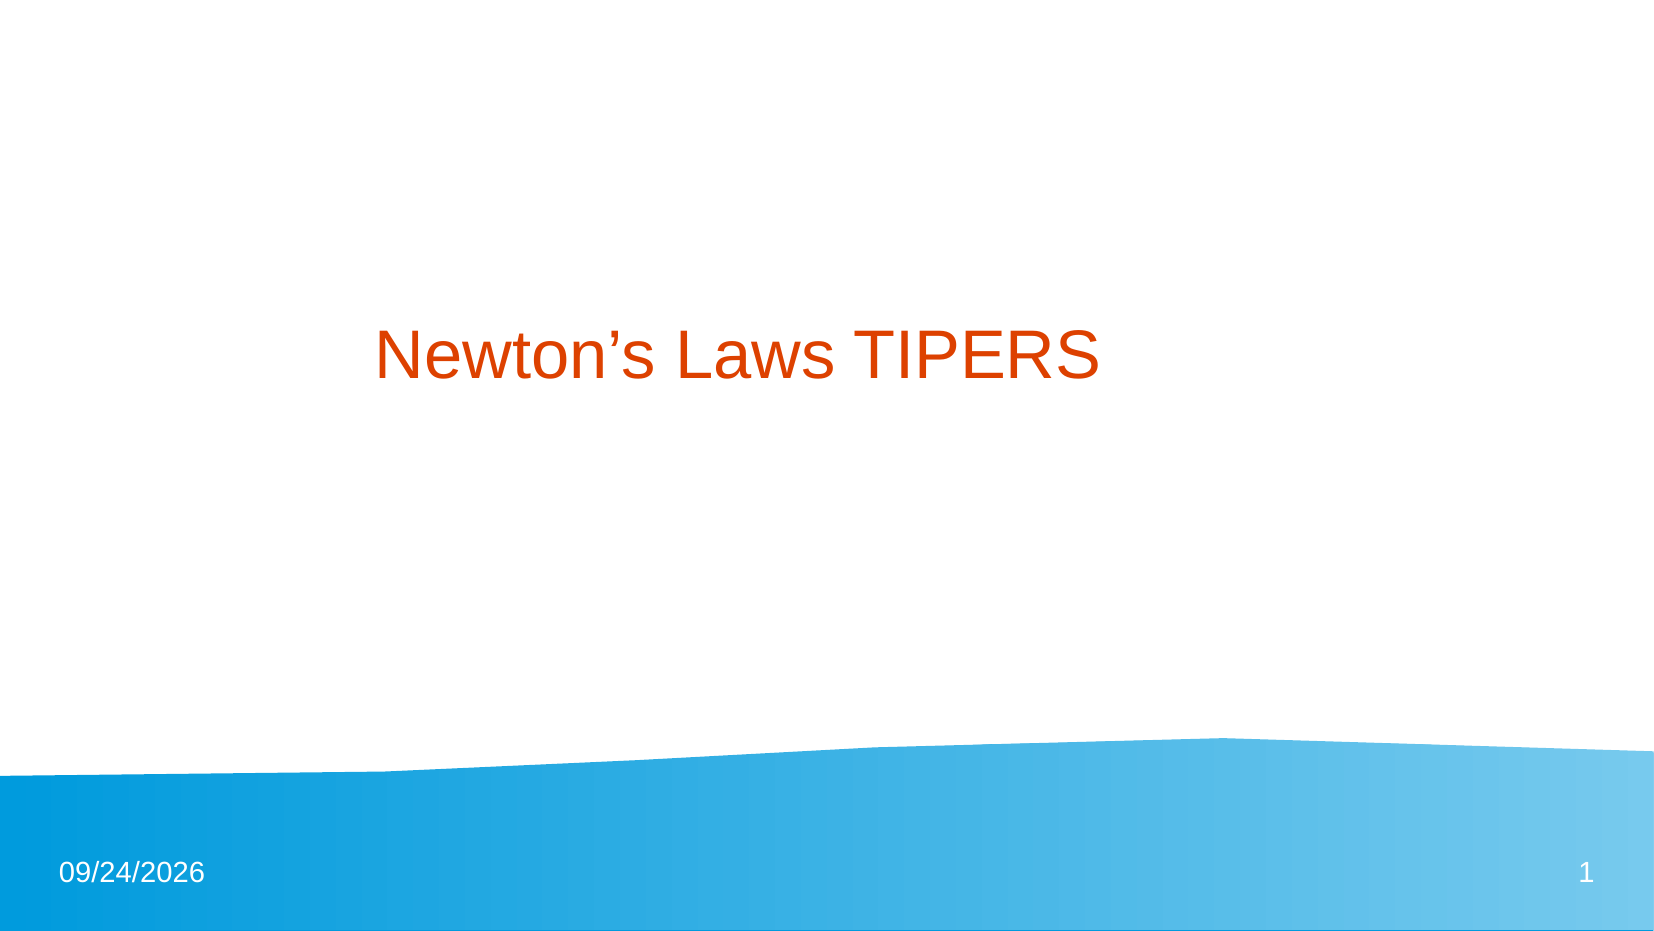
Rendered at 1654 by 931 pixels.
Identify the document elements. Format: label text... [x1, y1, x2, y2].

title Newton’s Laws TIPERS [0, 265, 1477, 443]
